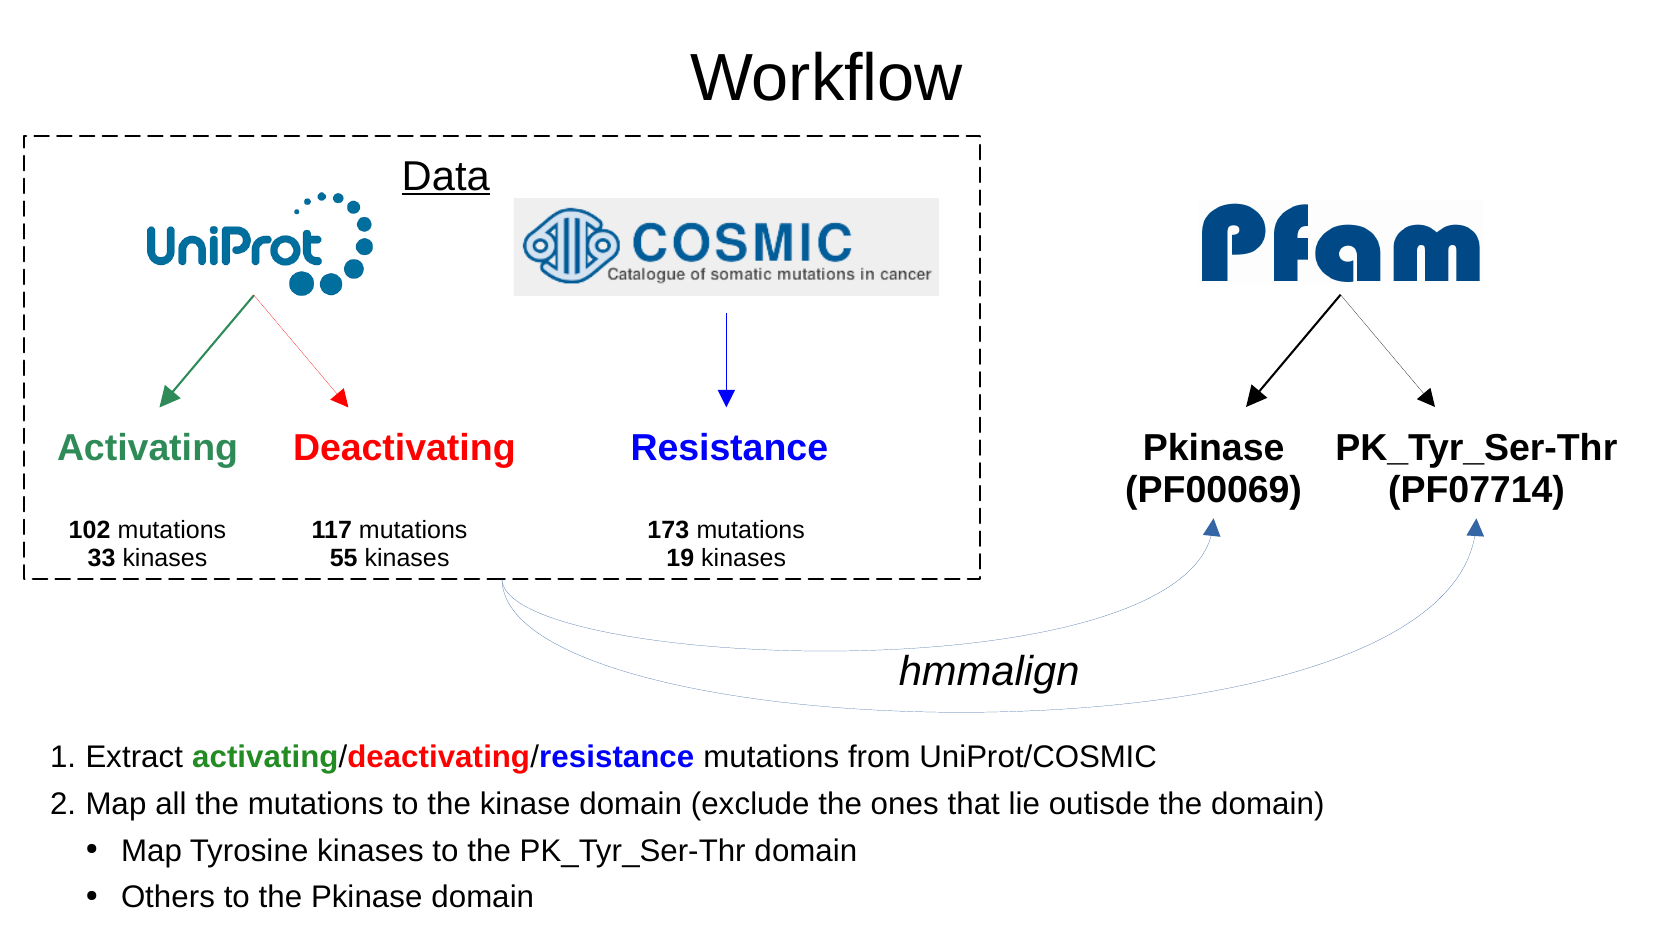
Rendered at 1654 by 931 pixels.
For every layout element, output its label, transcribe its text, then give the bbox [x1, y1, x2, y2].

title Workflow [82, 37, 1571, 119]
text_box Deactivating [265, 419, 544, 479]
picture [147, 192, 373, 296]
text_box Extract activating/deactivating/resistance mutations from UniProt/COSMIC Map all the mutations to the kinase domain (exclude the ones that lie outisde the domain) Map Tyrosine kinases to the PK_Tyr_Ser-Thr domain Others to the Pkinase domain [35, 732, 1607, 922]
text_box hmmalign [850, 640, 1128, 702]
picture [513, 198, 939, 296]
text_box Resistance [590, 419, 869, 479]
text_box 173 mutations 19 kinases [614, 508, 839, 579]
text_box Pkinase (PF00069) [1074, 419, 1316, 519]
text_box 102 mutations 33 kinases [35, 507, 260, 579]
text_box Data [307, 145, 585, 207]
text_box Activating [35, 419, 260, 479]
picture [1198, 200, 1483, 284]
text_box 117 mutations 55 kinases [277, 507, 502, 579]
text_box PK_Tyr_Ser-Thr (PF07714) [1316, 419, 1636, 519]
